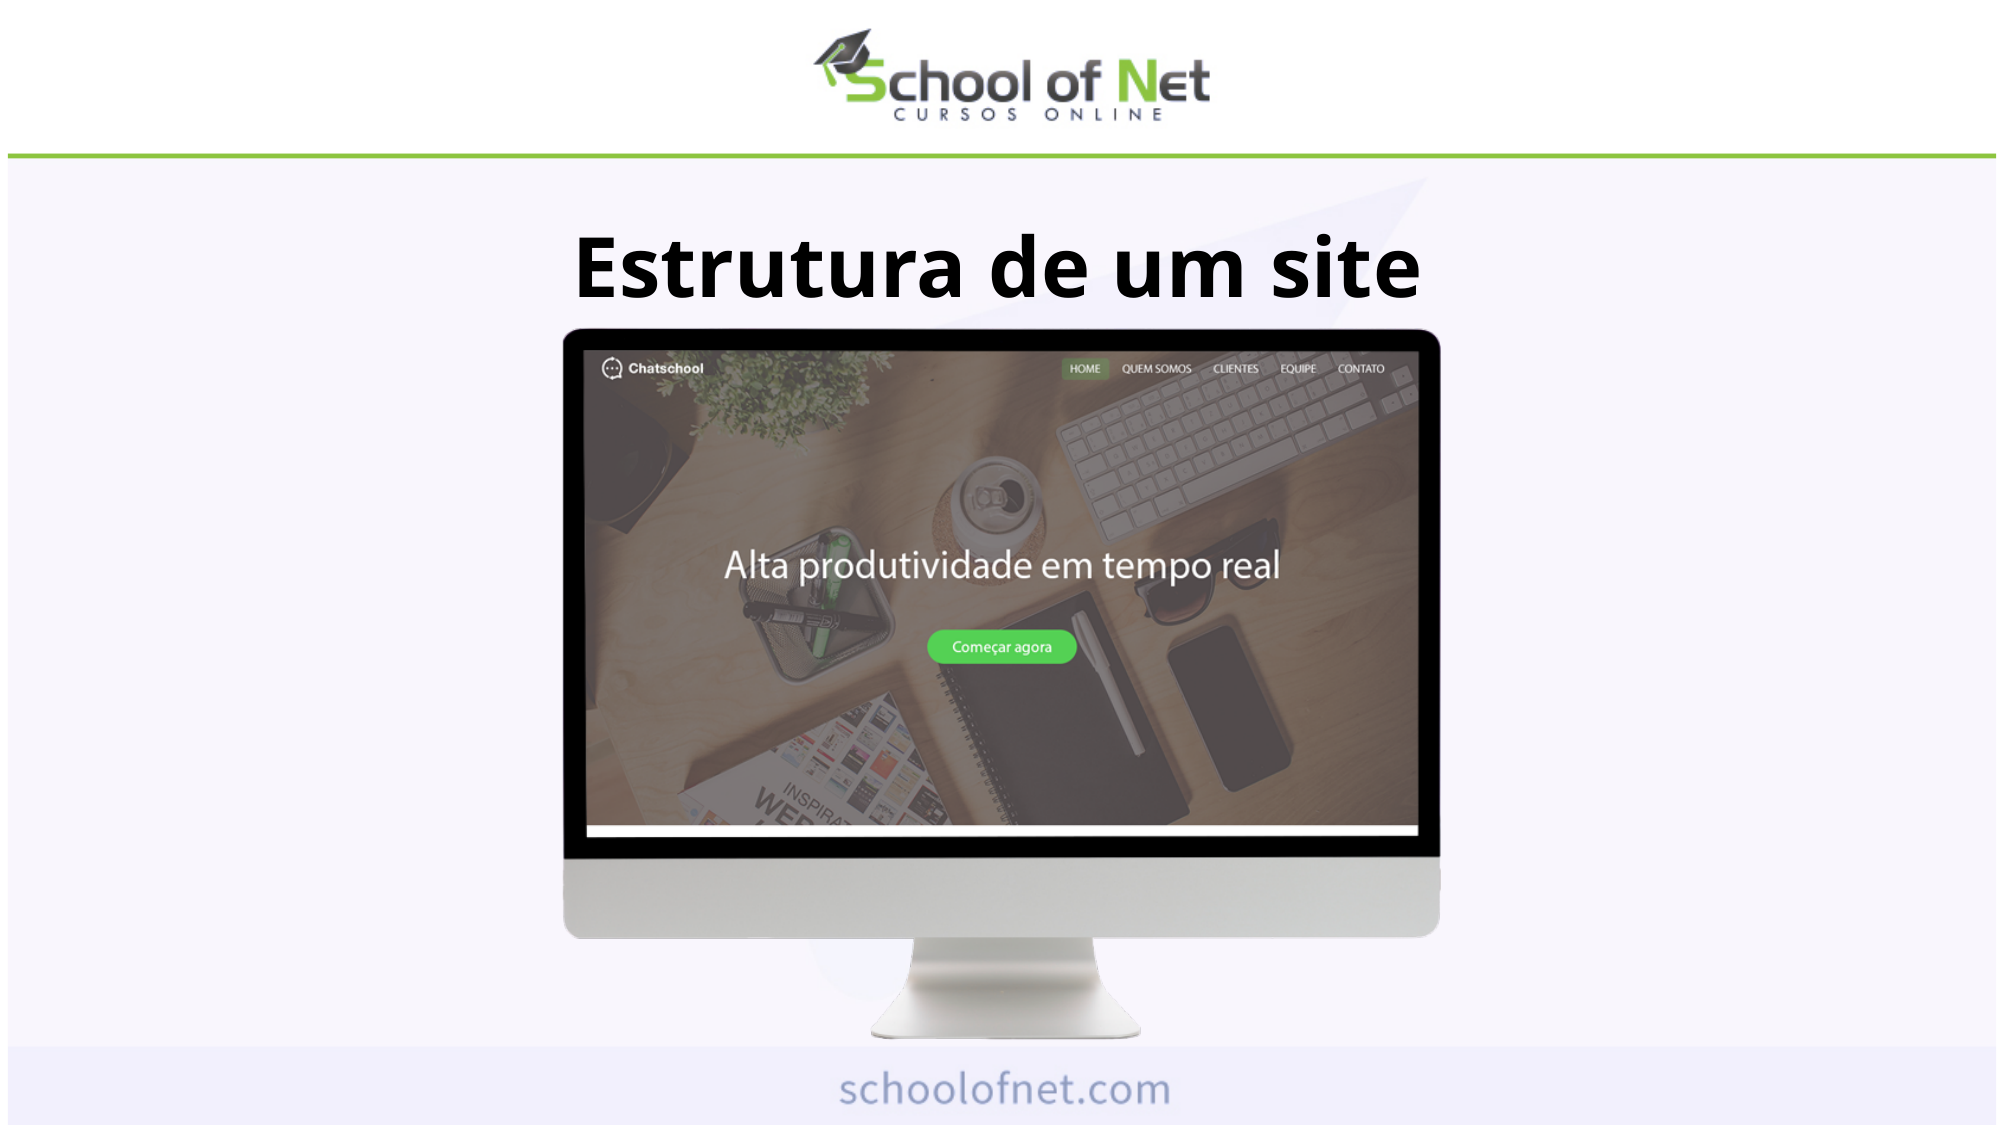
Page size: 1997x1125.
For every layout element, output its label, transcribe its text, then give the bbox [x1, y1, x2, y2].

picture [7, 5, 1997, 1125]
title Estrutura de um site [99, 171, 1897, 360]
